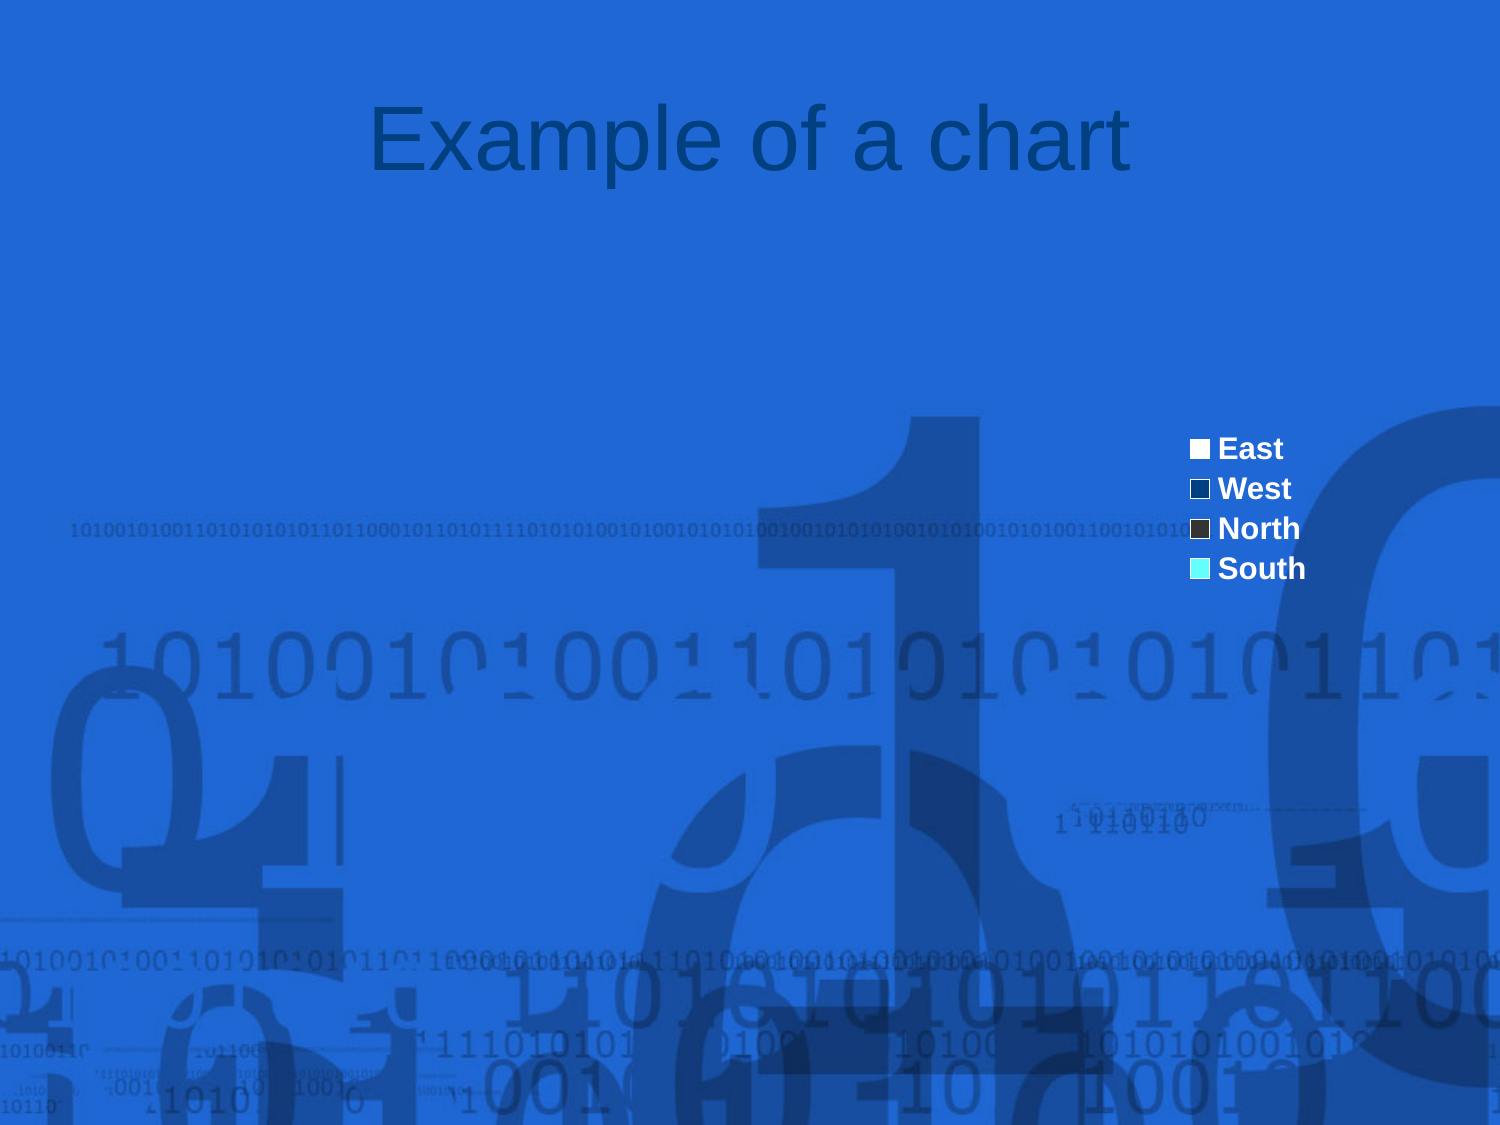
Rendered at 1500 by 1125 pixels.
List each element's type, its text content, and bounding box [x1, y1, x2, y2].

chart [332, 200, 1328, 817]
title Example of a chart [75, 45, 1426, 233]
picture [0, 0, 1500, 1125]
